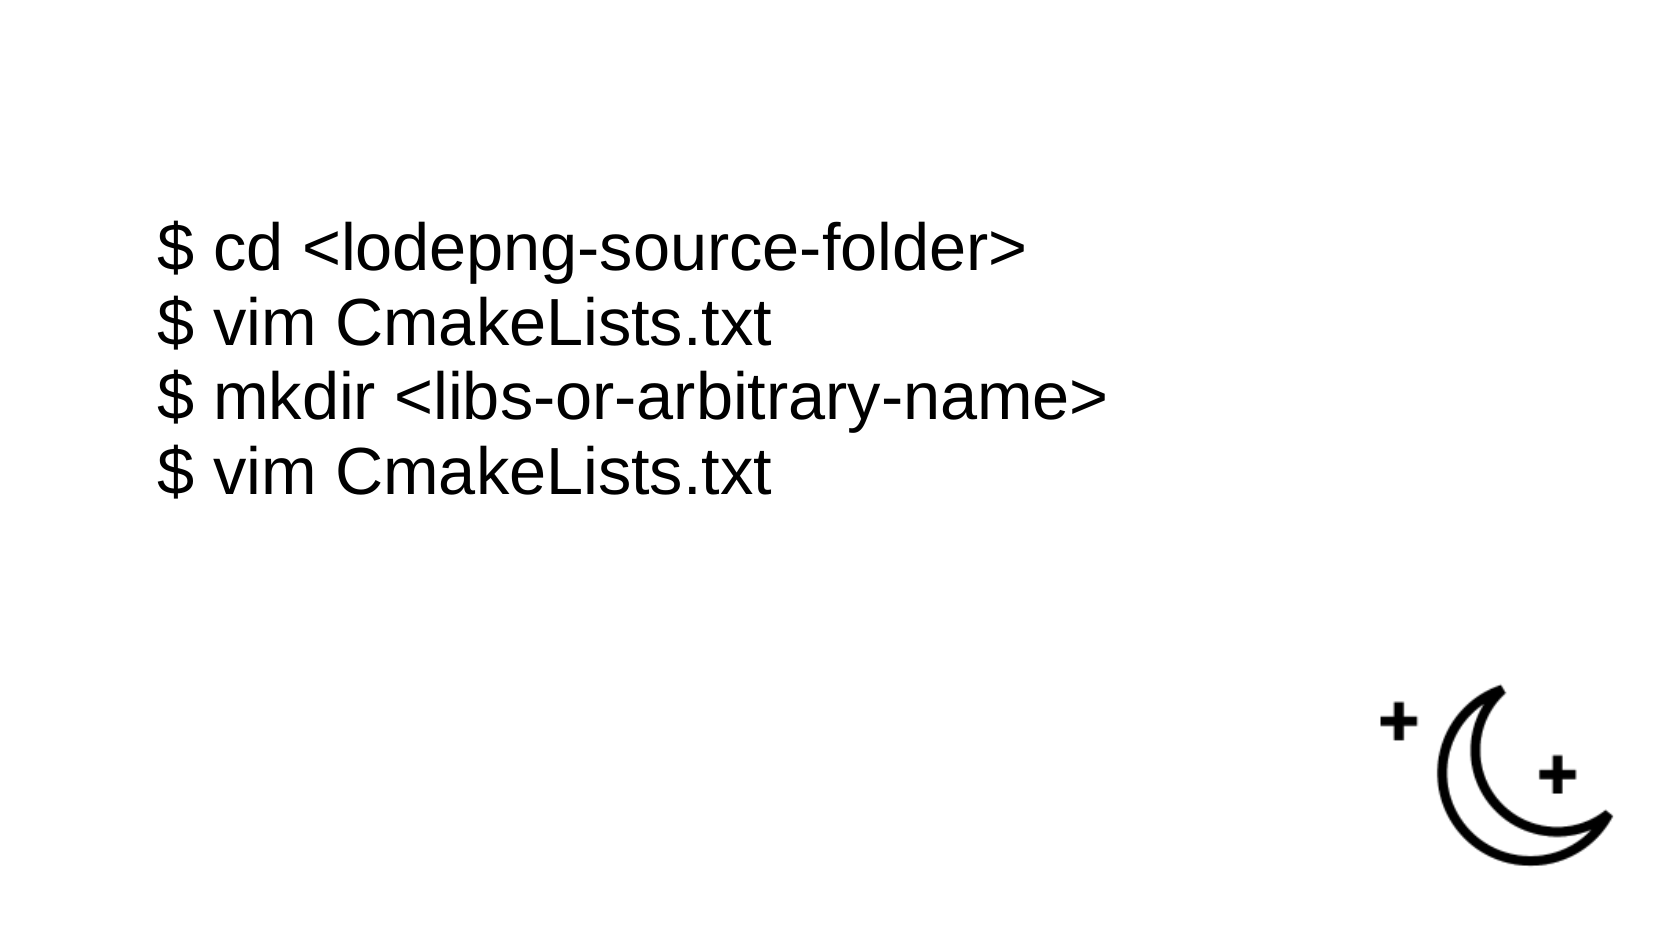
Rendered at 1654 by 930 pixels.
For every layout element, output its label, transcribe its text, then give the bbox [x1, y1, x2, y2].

subtitle $ cd <lodepng-source-folder> $ vim CmakeLists.txt $ mkdir <libs-or-arbitrary-name> $ vim CmakeLists.txt [82, 36, 1571, 757]
picture [1340, 617, 1654, 930]
